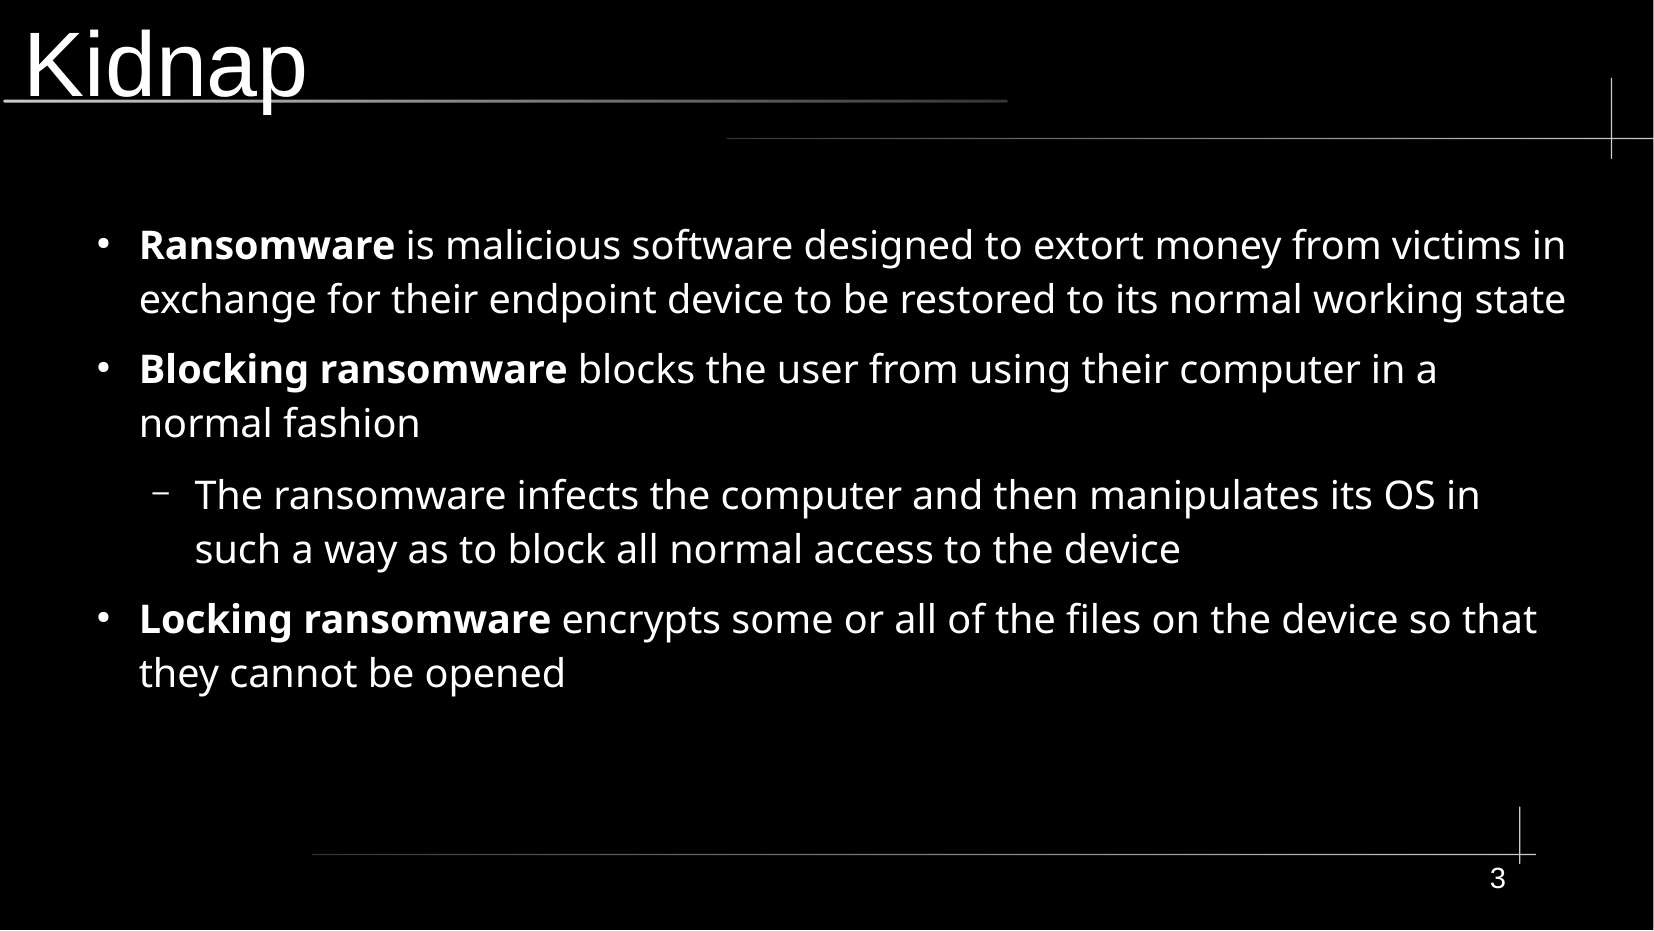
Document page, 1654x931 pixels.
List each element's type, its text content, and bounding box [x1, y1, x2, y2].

title Kidnap [23, 11, 1589, 119]
list Ransomware is malicious software designed to extort money from victims in exchange for their endpoint device to be restored to its normal working state Blocking ransomware blocks the user from using their computer in a normal fashion The ransomware infects the computer and then manipulates its OS in such a way as to block all normal access to the device Locking ransomware encrypts some or all of the files on the device so that they cannot be opened [82, 217, 1571, 758]
